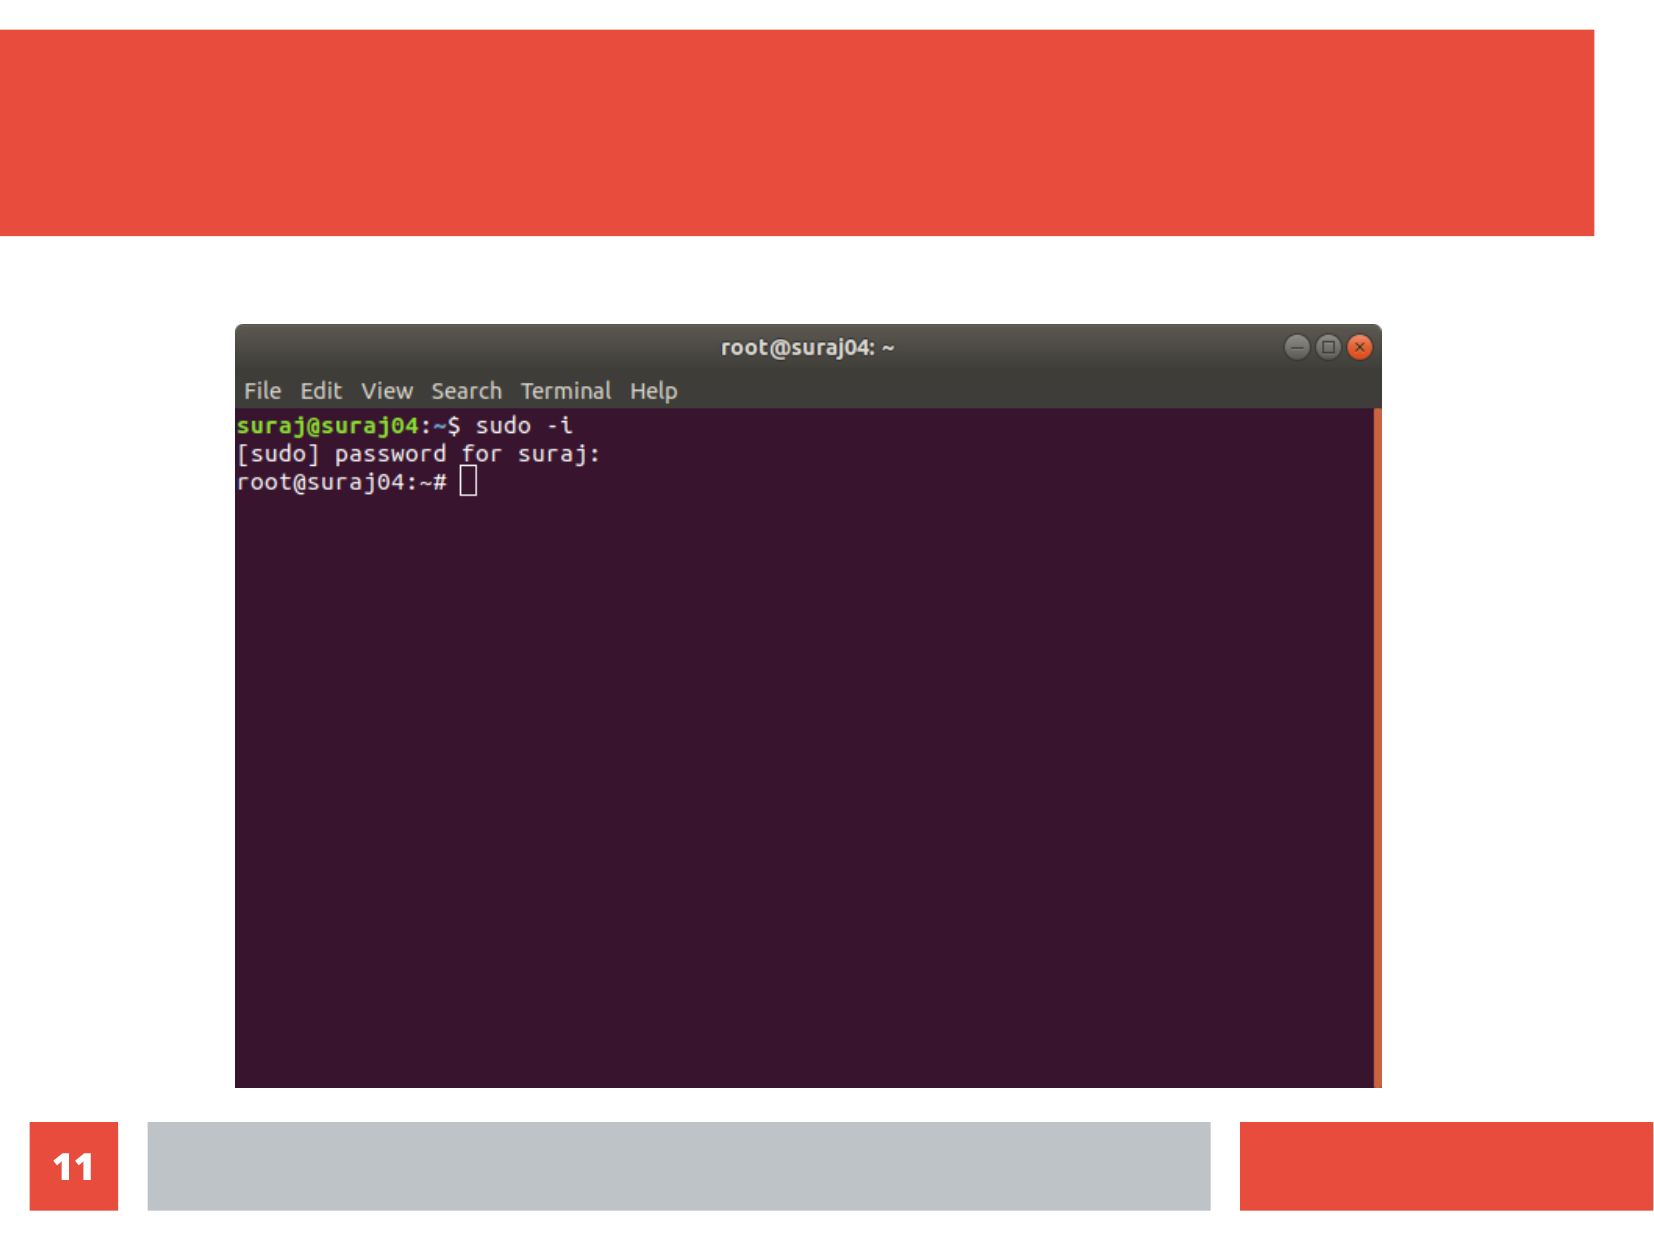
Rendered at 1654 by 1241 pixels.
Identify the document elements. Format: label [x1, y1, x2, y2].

picture [235, 324, 1382, 1088]
